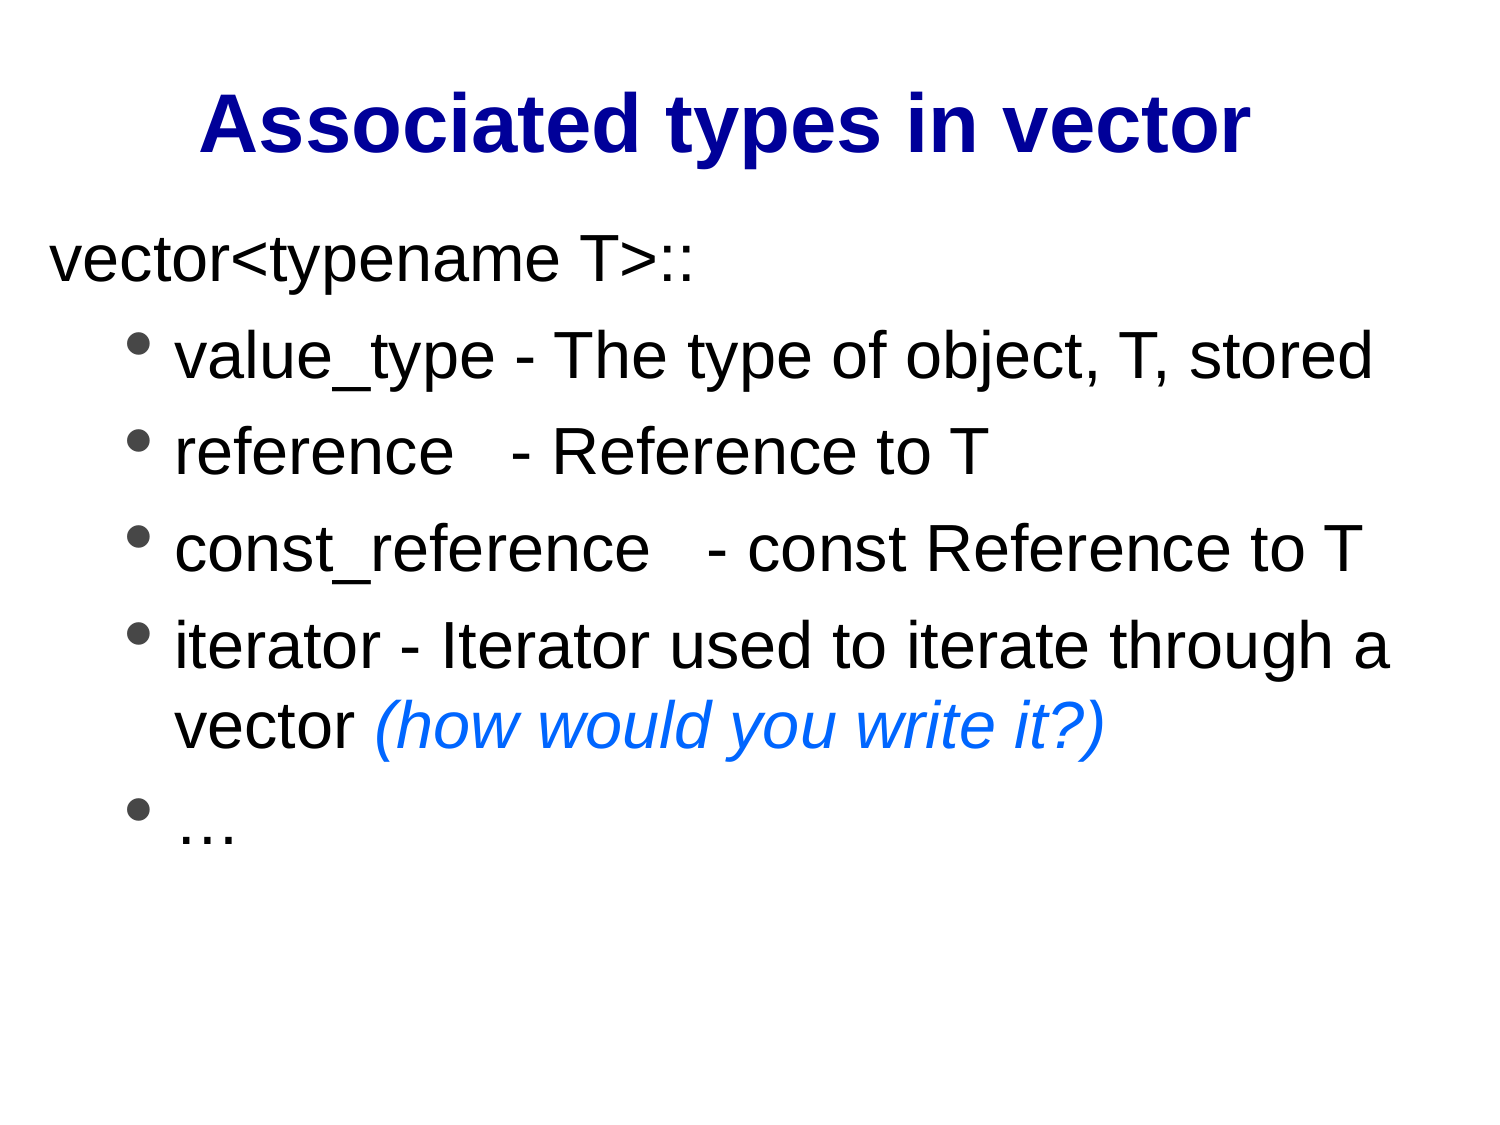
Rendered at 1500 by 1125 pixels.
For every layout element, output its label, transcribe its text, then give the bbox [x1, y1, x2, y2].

list vector<typename T>:: value_type - The type of object, T, stored reference - Reference to T const_reference - const Reference to T iterator - Iterator used to iterate through a vector (how would you write it?) … [49, 215, 1468, 1059]
title Associated types in vector [198, 24, 1468, 213]
